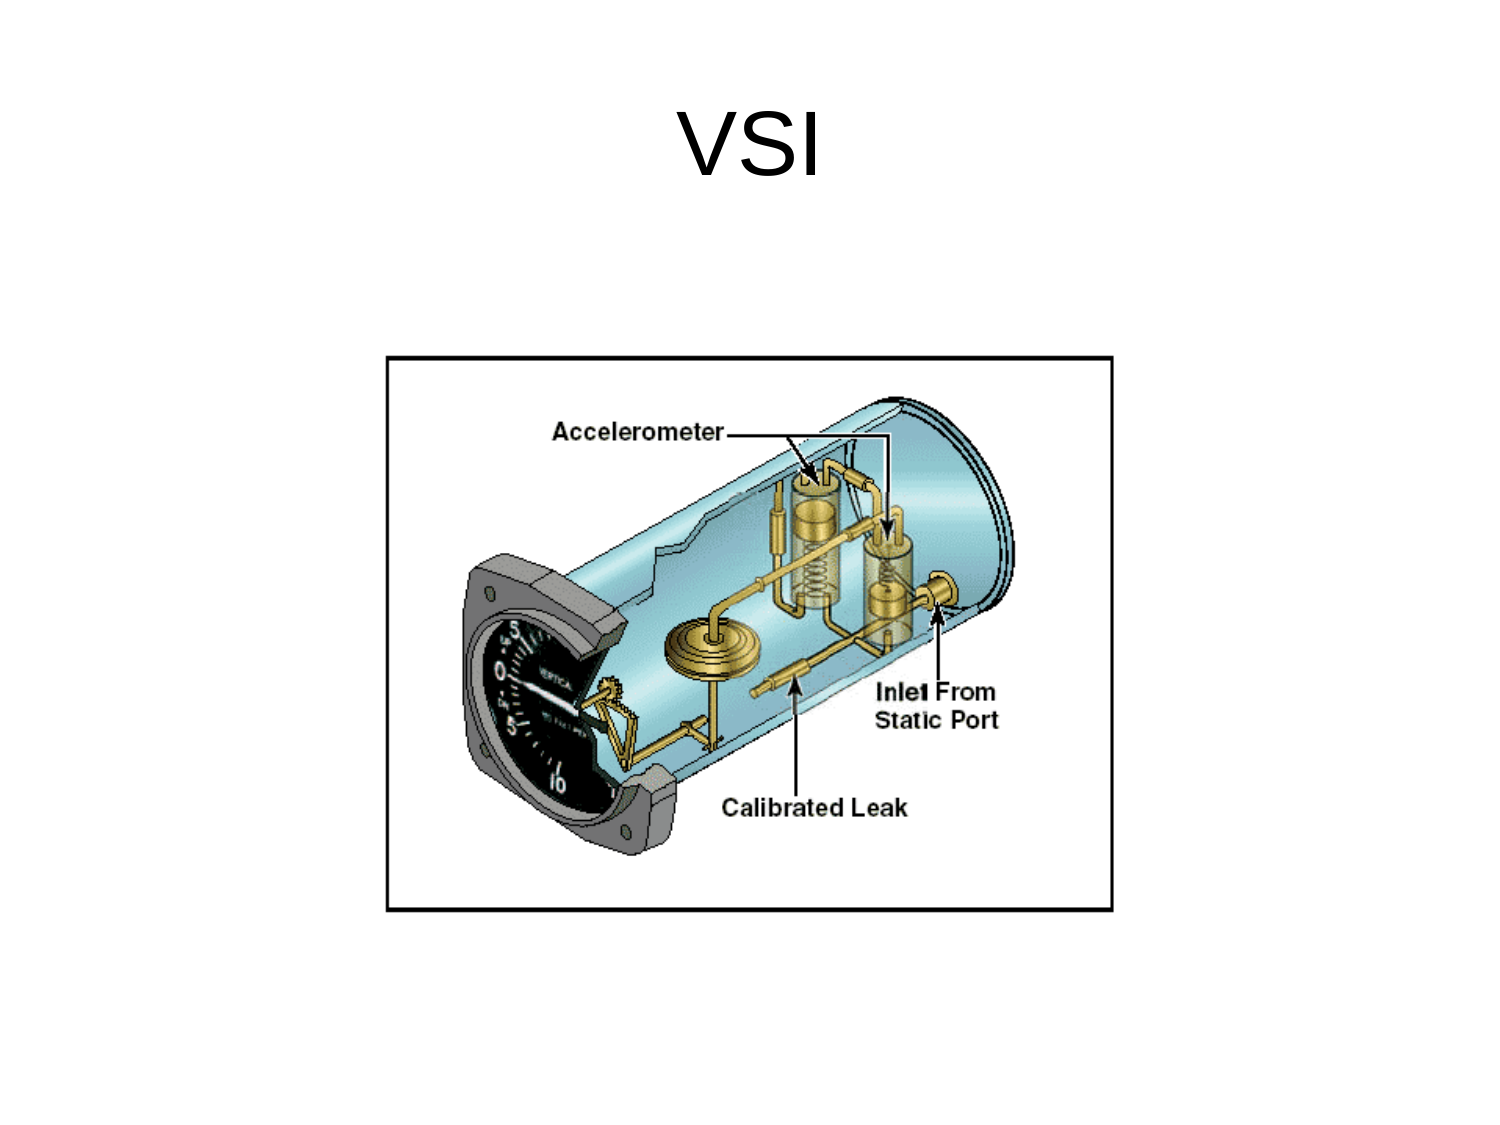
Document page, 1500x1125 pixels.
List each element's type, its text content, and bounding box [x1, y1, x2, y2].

title VSI [75, 45, 1426, 233]
text_box [383, 353, 1117, 914]
